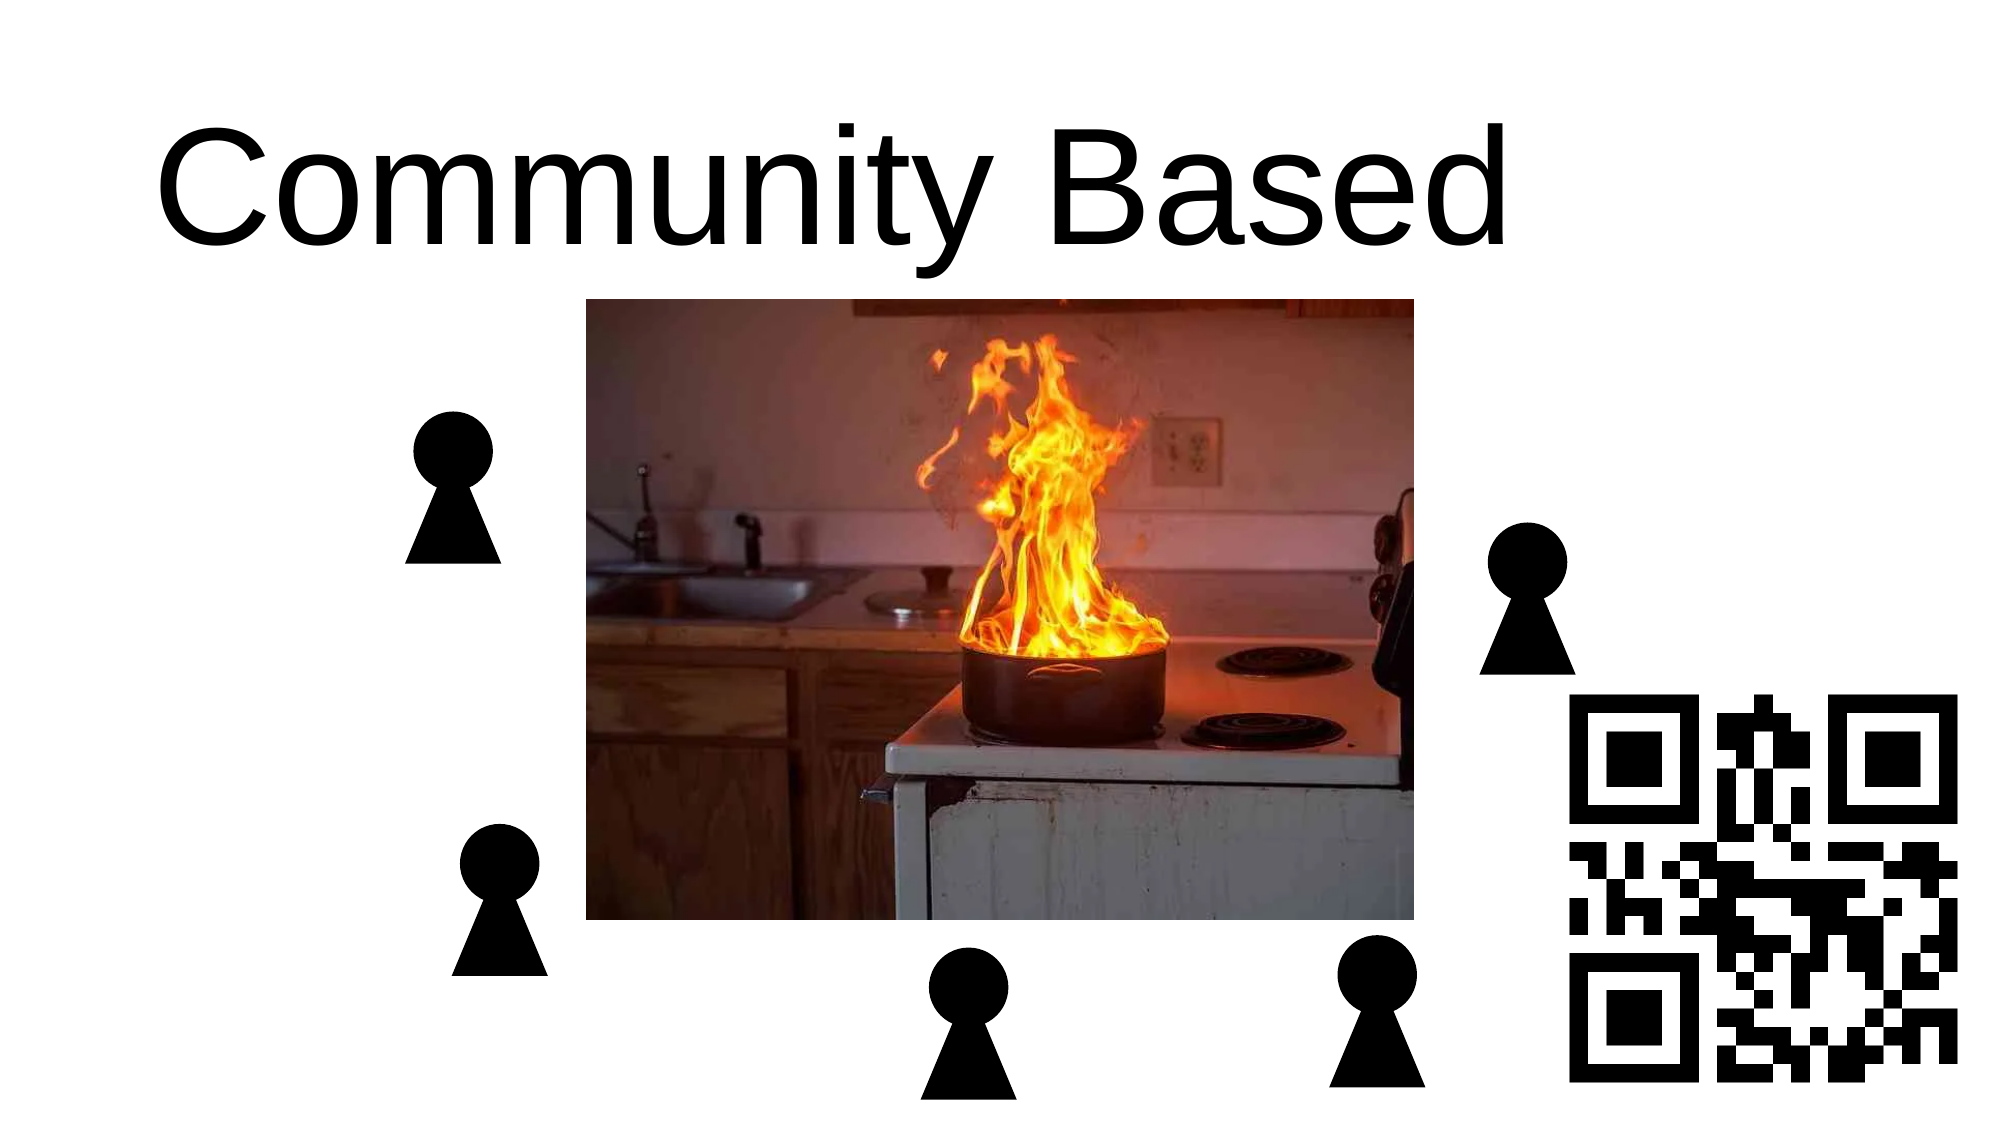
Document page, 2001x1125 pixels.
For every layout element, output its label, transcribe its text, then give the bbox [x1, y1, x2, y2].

picture [586, 300, 1414, 920]
text_box [453, 824, 547, 975]
text_box Community Based [137, 81, 1863, 300]
text_box [922, 948, 1016, 1099]
text_box [406, 412, 500, 563]
text_box [1330, 936, 1424, 1087]
text_box [1480, 523, 1575, 674]
picture [1527, 652, 2000, 1125]
